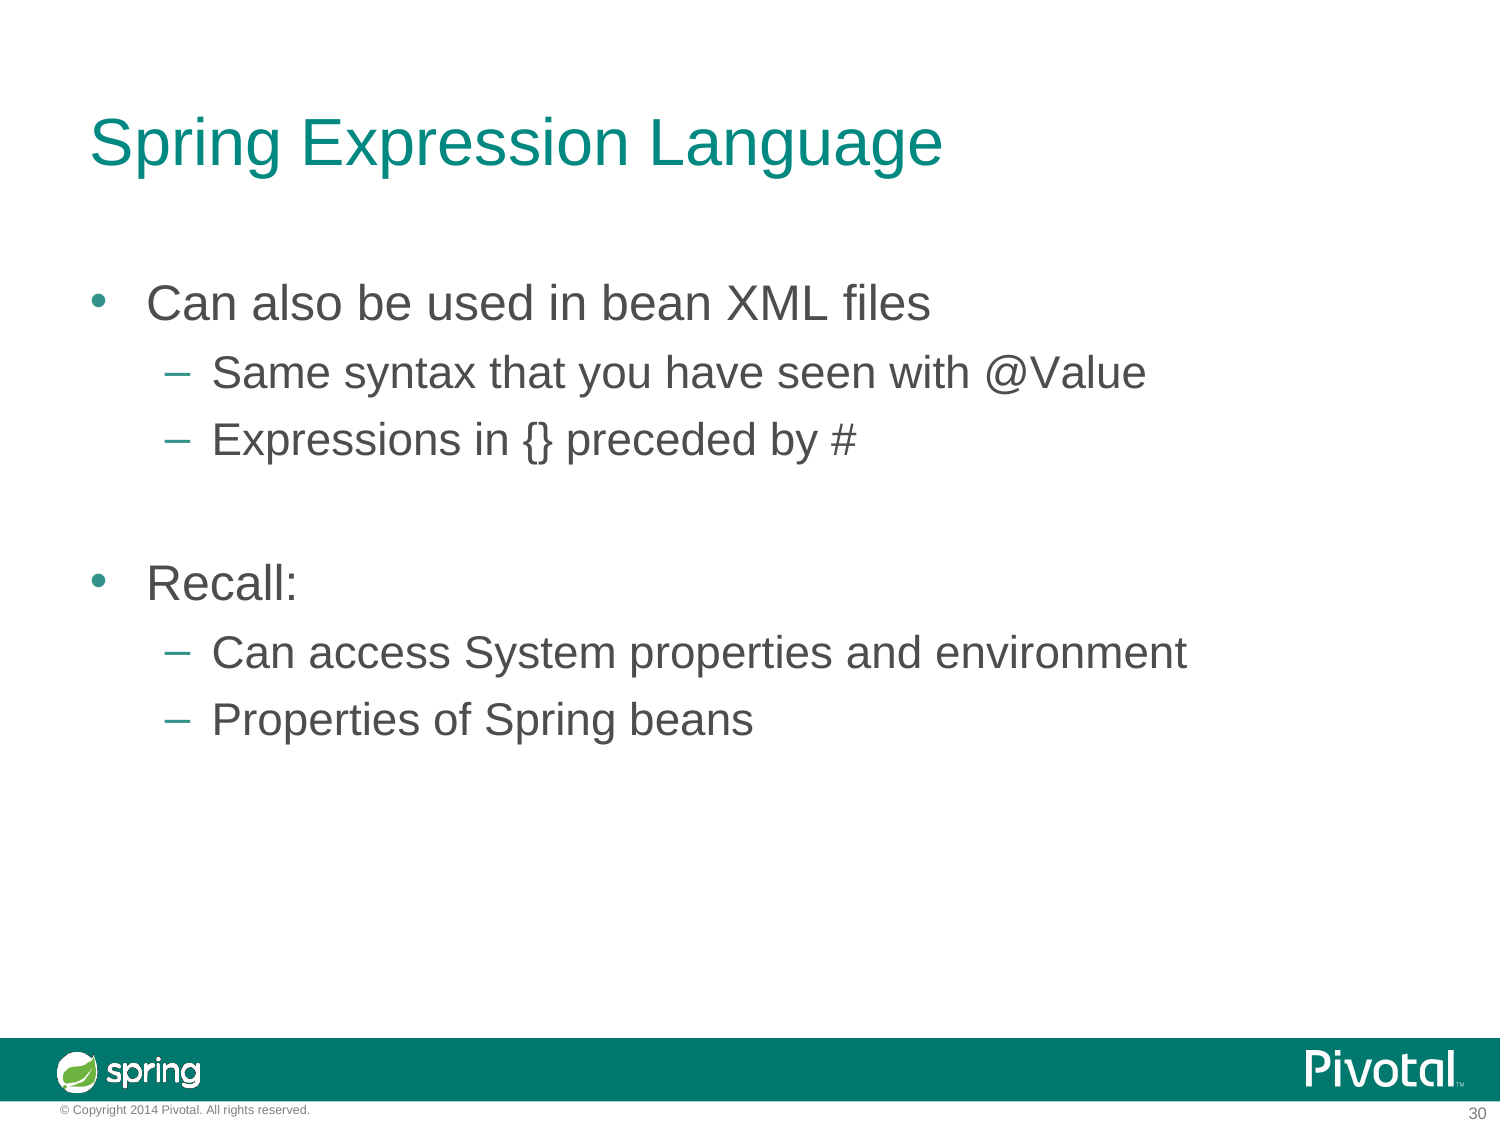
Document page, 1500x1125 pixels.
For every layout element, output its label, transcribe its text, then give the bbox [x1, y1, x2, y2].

title Spring Expression Language [75, 45, 1426, 233]
list Can also be used in bean XML files Same syntax that you have seen with @Value Expressions in {} preceded by # Recall: Can access System properties and environment Properties of Spring beans [75, 262, 1426, 753]
picture [32, 1041, 210, 1103]
picture [1306, 1050, 1464, 1087]
